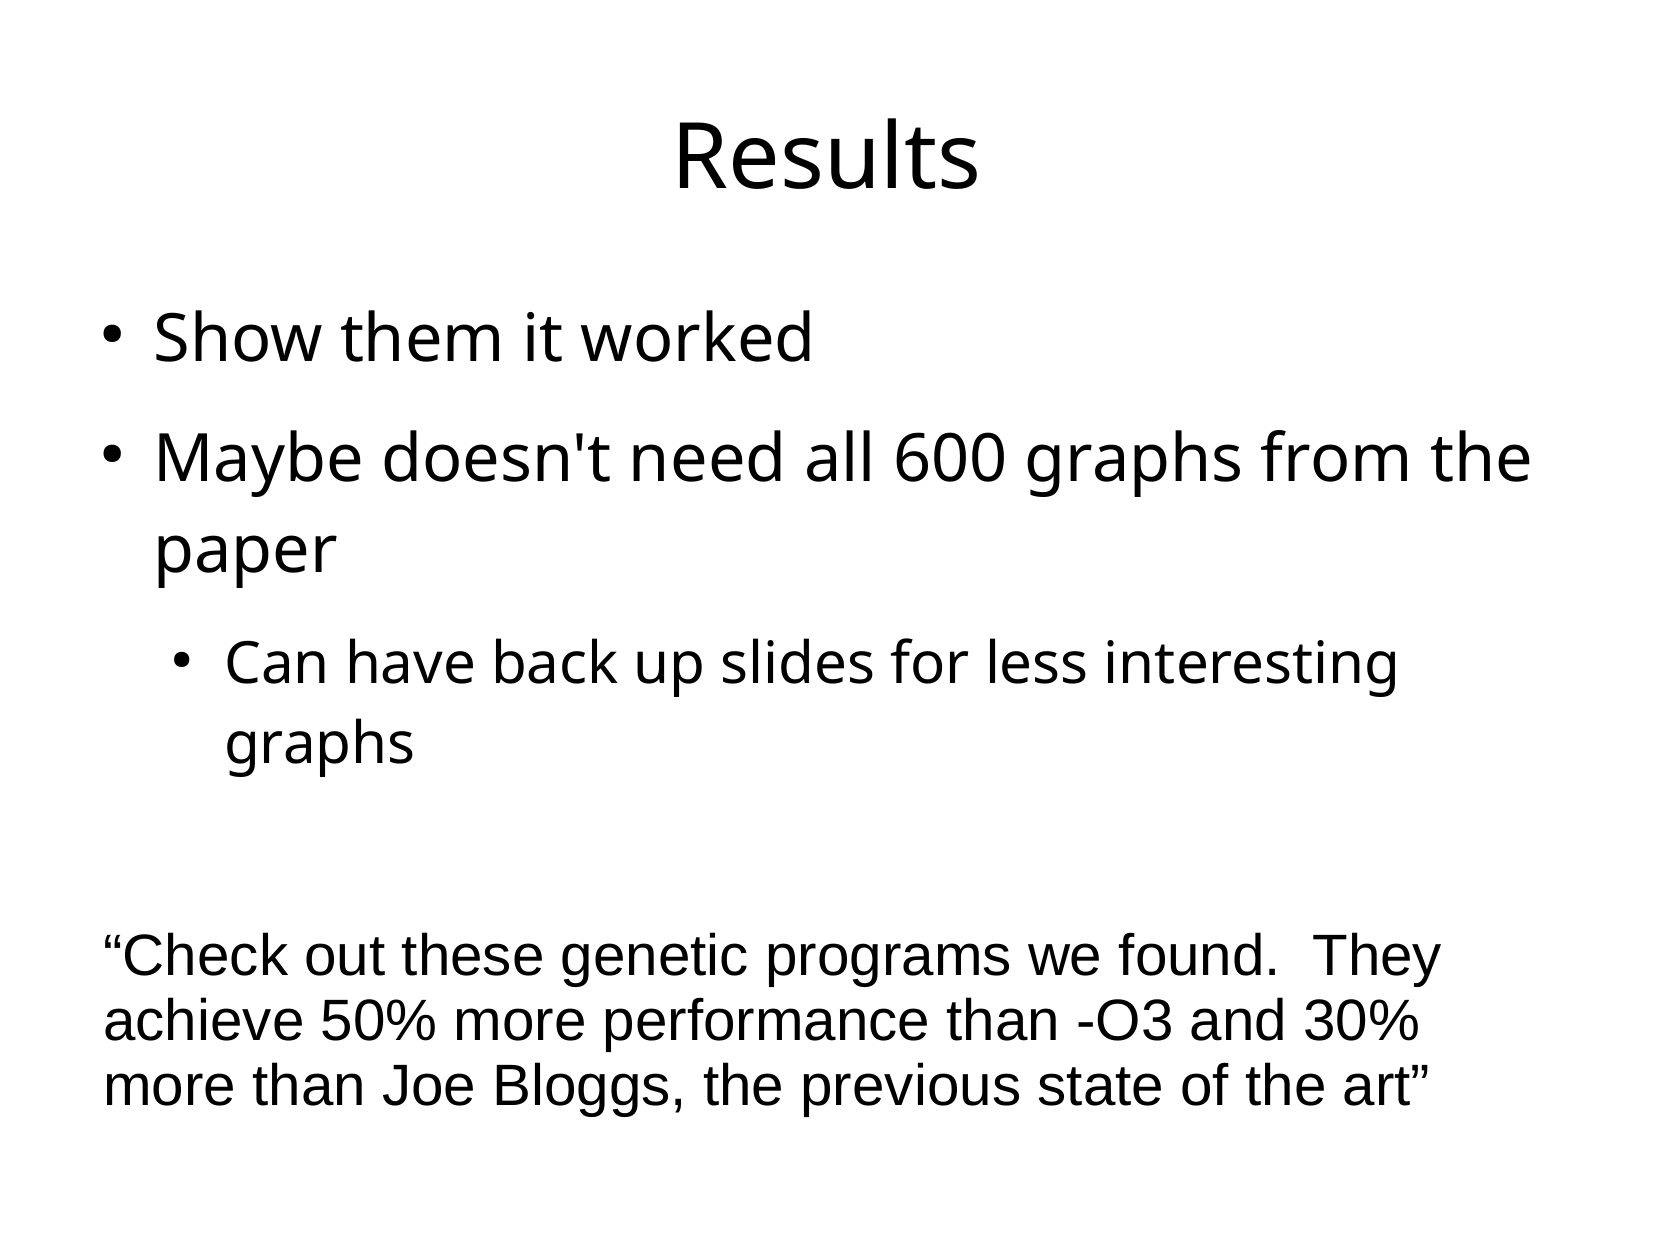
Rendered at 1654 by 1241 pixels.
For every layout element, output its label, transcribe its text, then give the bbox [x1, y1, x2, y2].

list Show them it worked Maybe doesn't need all 600 graphs from the paper Can have back up slides for less interesting graphs [82, 290, 1571, 1109]
text_box “Check out these genetic programs we found. They achieve 50% more performance than -O3 and 30% more than Joe Bloggs, the previous state of the art” [88, 915, 1565, 1176]
title Results [82, 56, 1571, 250]
